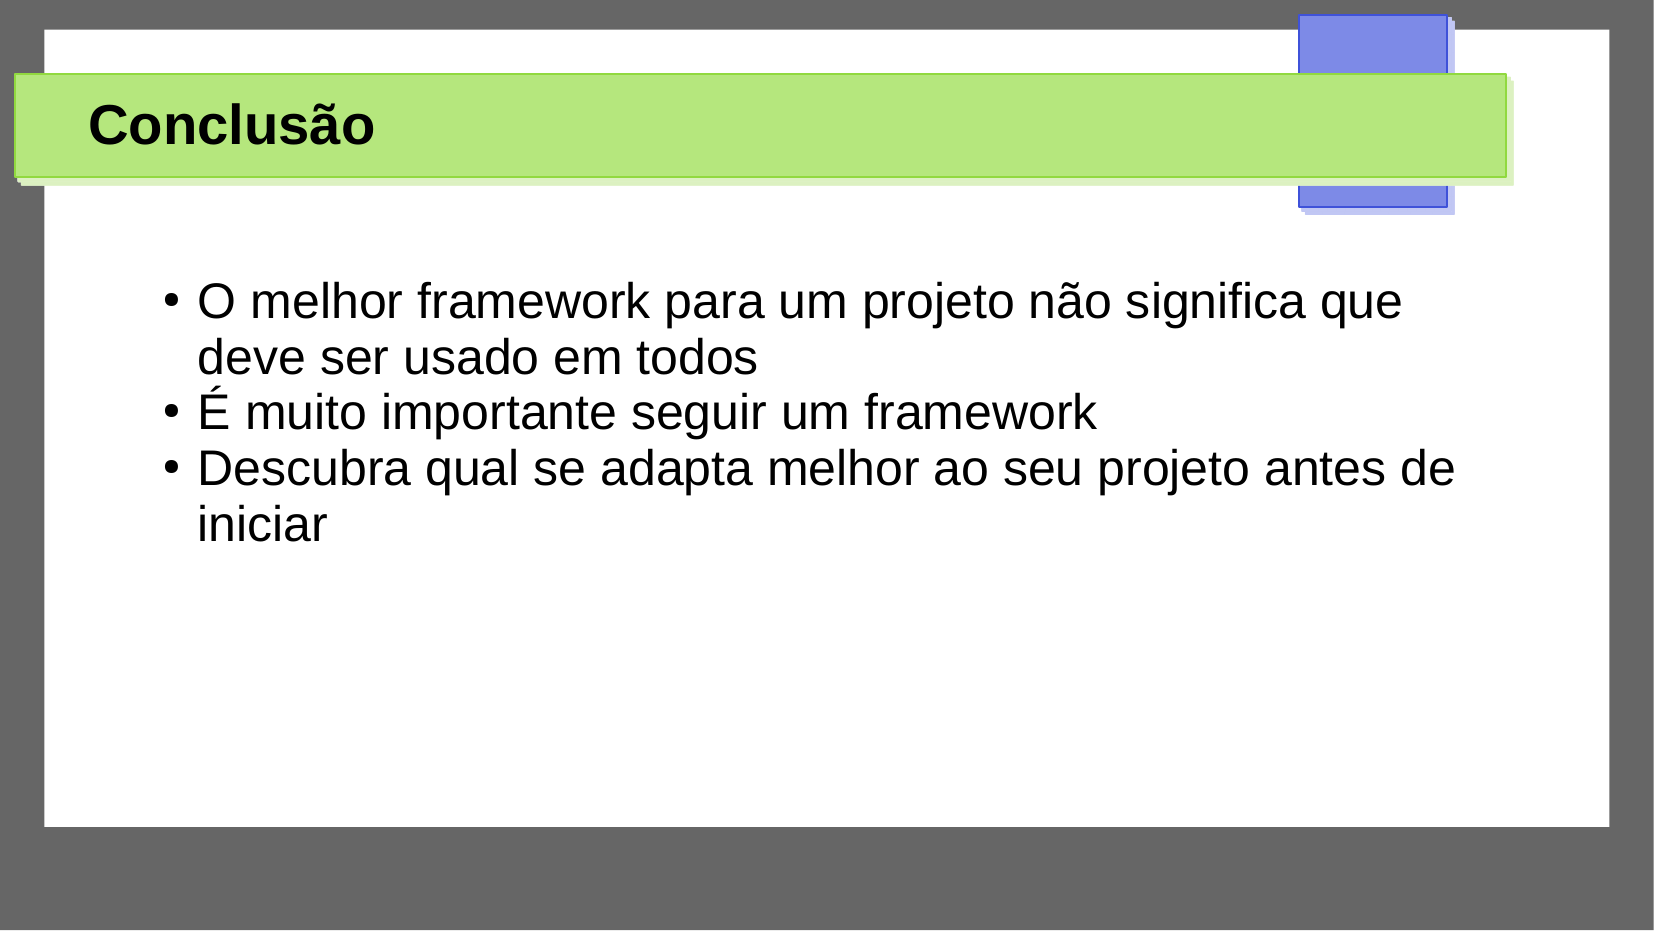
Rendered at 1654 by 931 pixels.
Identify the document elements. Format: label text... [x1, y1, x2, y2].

title Conclusão [88, 73, 1506, 178]
text_box O melhor framework para um projeto não significa que deve ser usado em todos É muito importante seguir um framework Descubra qual se adapta melhor ao seu projeto antes de iniciar [147, 265, 1477, 560]
